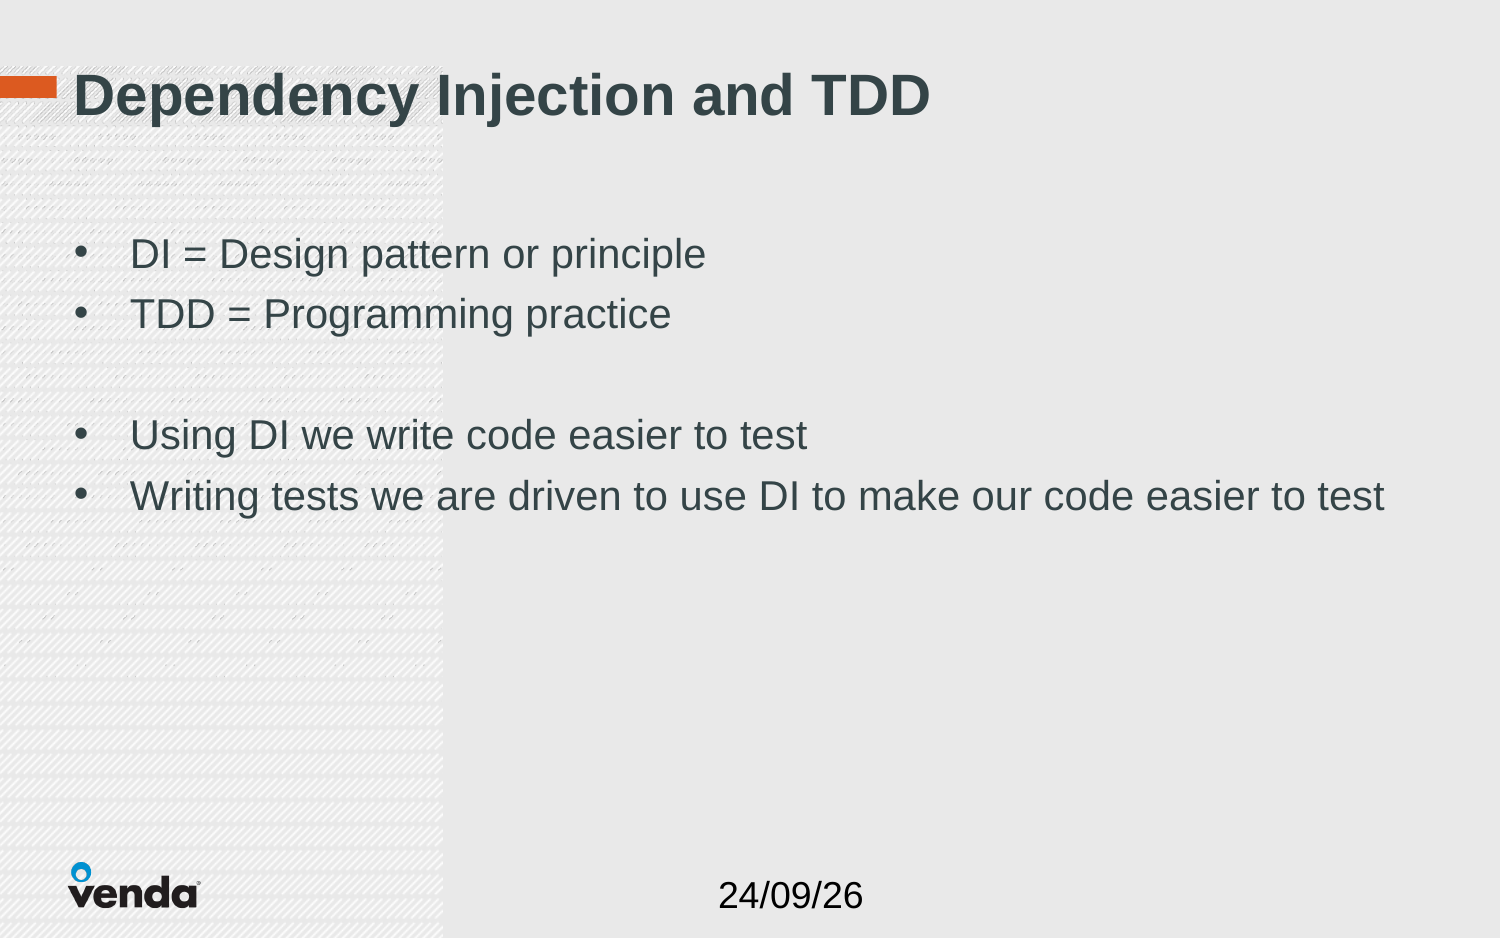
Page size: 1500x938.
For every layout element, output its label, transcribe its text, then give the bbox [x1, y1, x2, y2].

list DI = Design pattern or principle TDD = Programming practice Using DI we write code easier to test Writing tests we are driven to use DI to make our code easier to test [59, 218, 1410, 838]
picture [0, 66, 443, 938]
title Dependency Injection and TDD [59, 65, 1410, 218]
